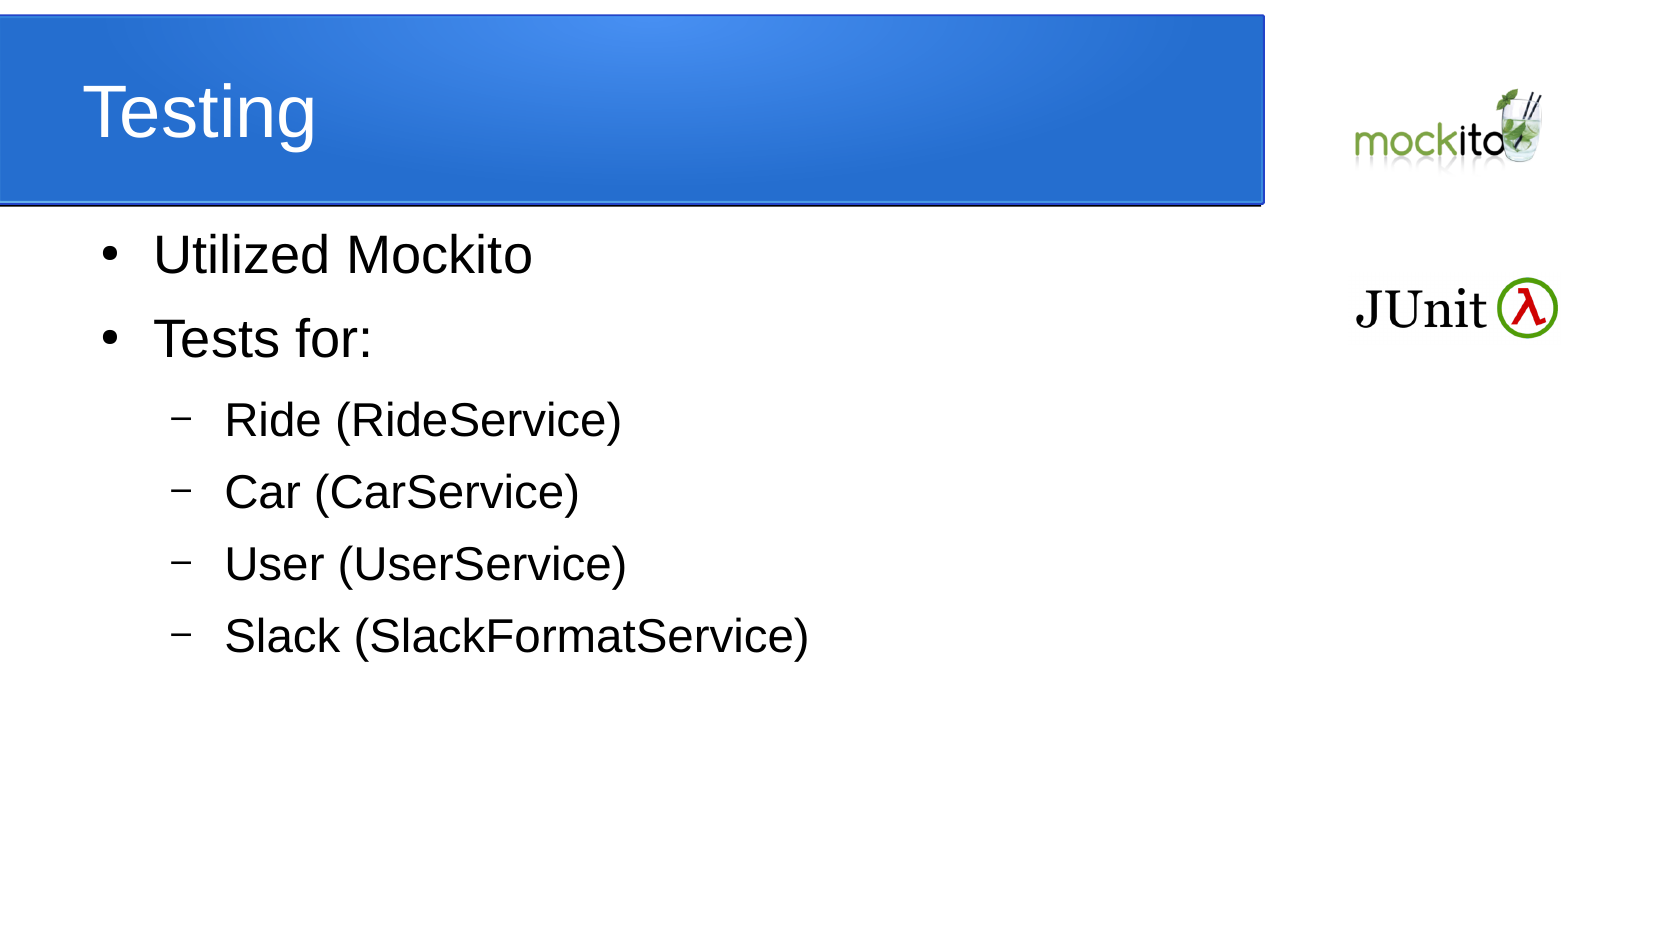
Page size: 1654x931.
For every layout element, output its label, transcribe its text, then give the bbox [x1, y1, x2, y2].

picture [1348, 272, 1561, 346]
picture [1335, 74, 1562, 189]
title Testing [82, 35, 1235, 189]
list Utilized Mockito Tests for: Ride (RideService) Car (CarService) User (UserService) Slack (SlackFormatService) [82, 224, 1571, 764]
